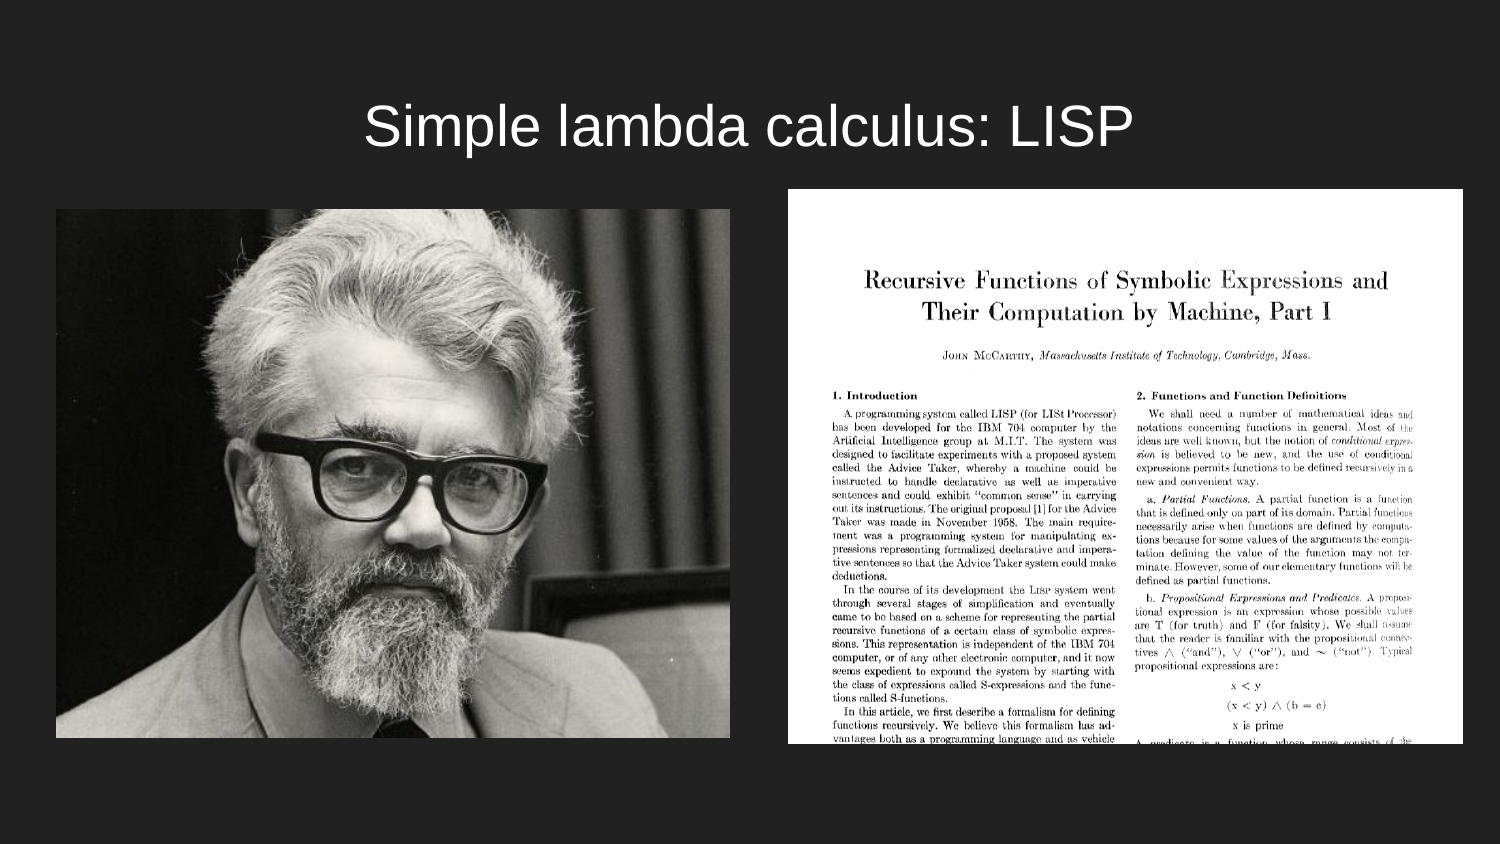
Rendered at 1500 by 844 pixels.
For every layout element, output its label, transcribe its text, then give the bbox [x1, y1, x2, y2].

picture [788, 189, 1463, 744]
picture [56, 209, 730, 738]
title Simple lambda calculus: LISP [51, 72, 1449, 167]
